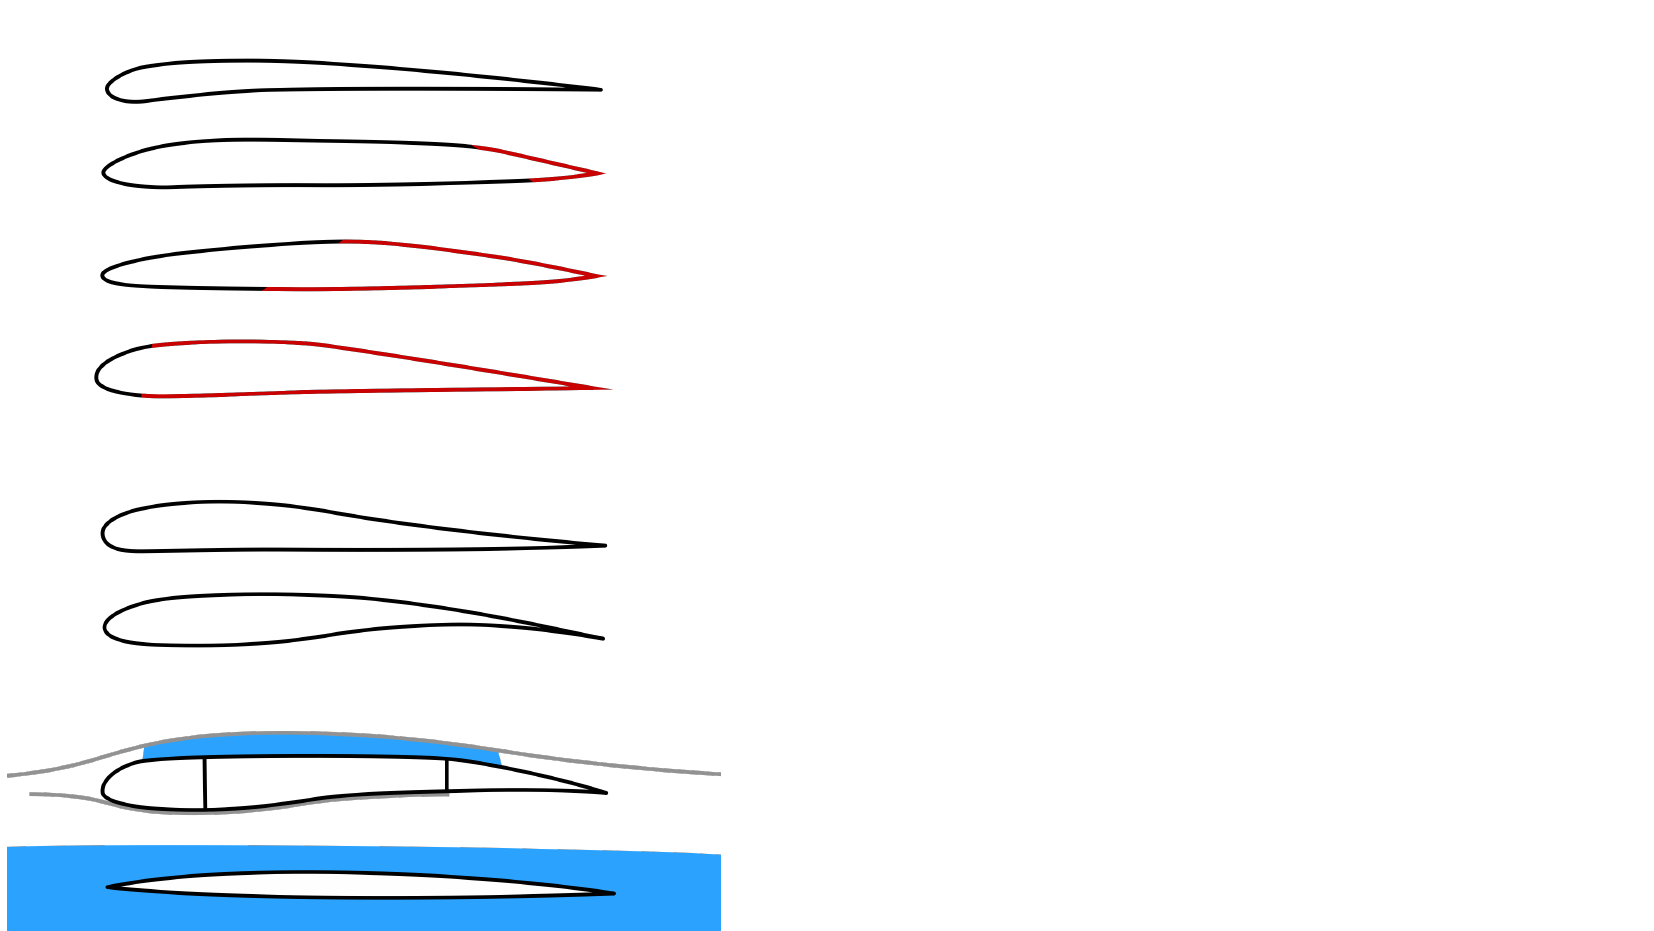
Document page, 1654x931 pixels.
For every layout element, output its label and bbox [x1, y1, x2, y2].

picture [7, 0, 721, 931]
